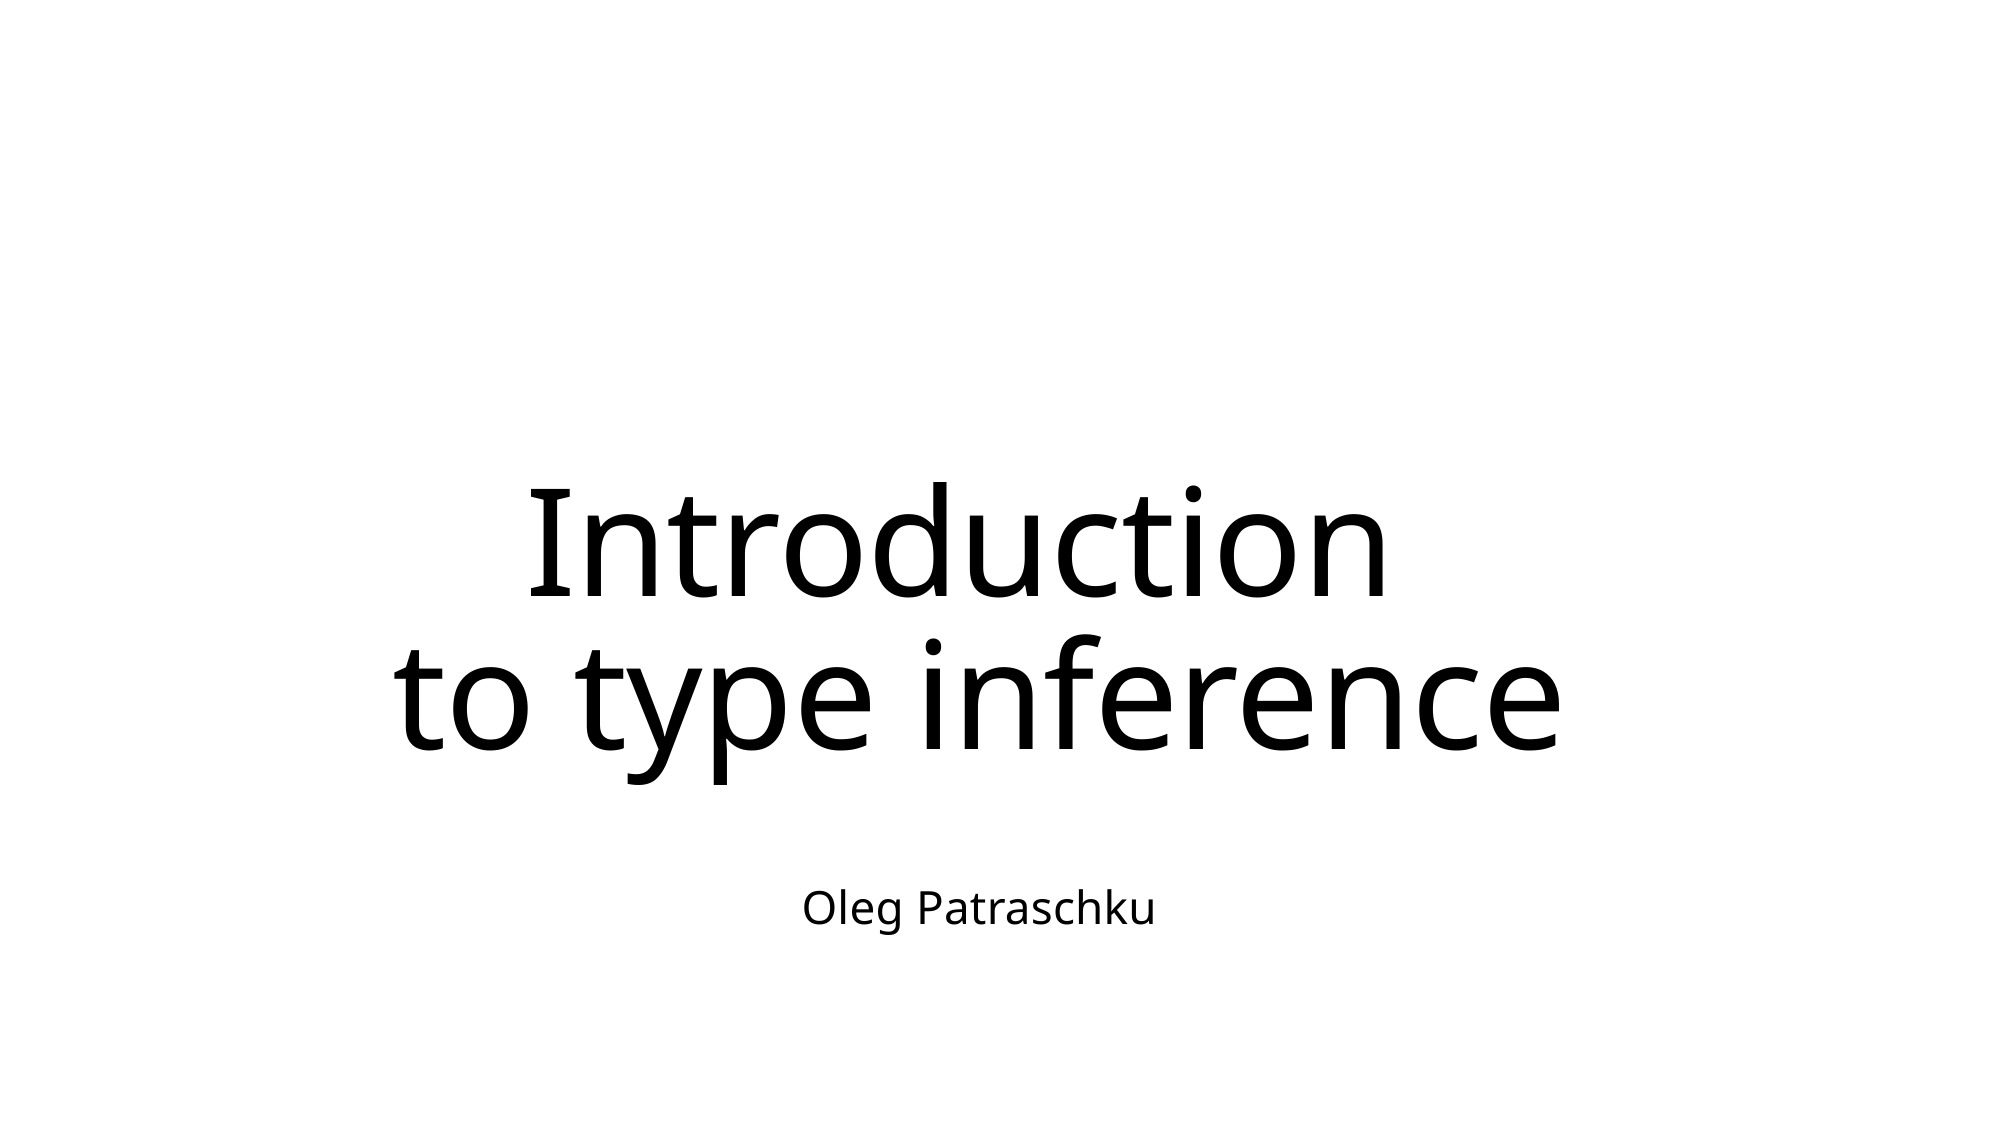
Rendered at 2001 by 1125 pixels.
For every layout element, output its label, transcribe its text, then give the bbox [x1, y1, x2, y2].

subtitle Oleg Patraschku [206, 787, 1752, 1065]
title Introduction to type inference [206, 124, 1752, 787]
